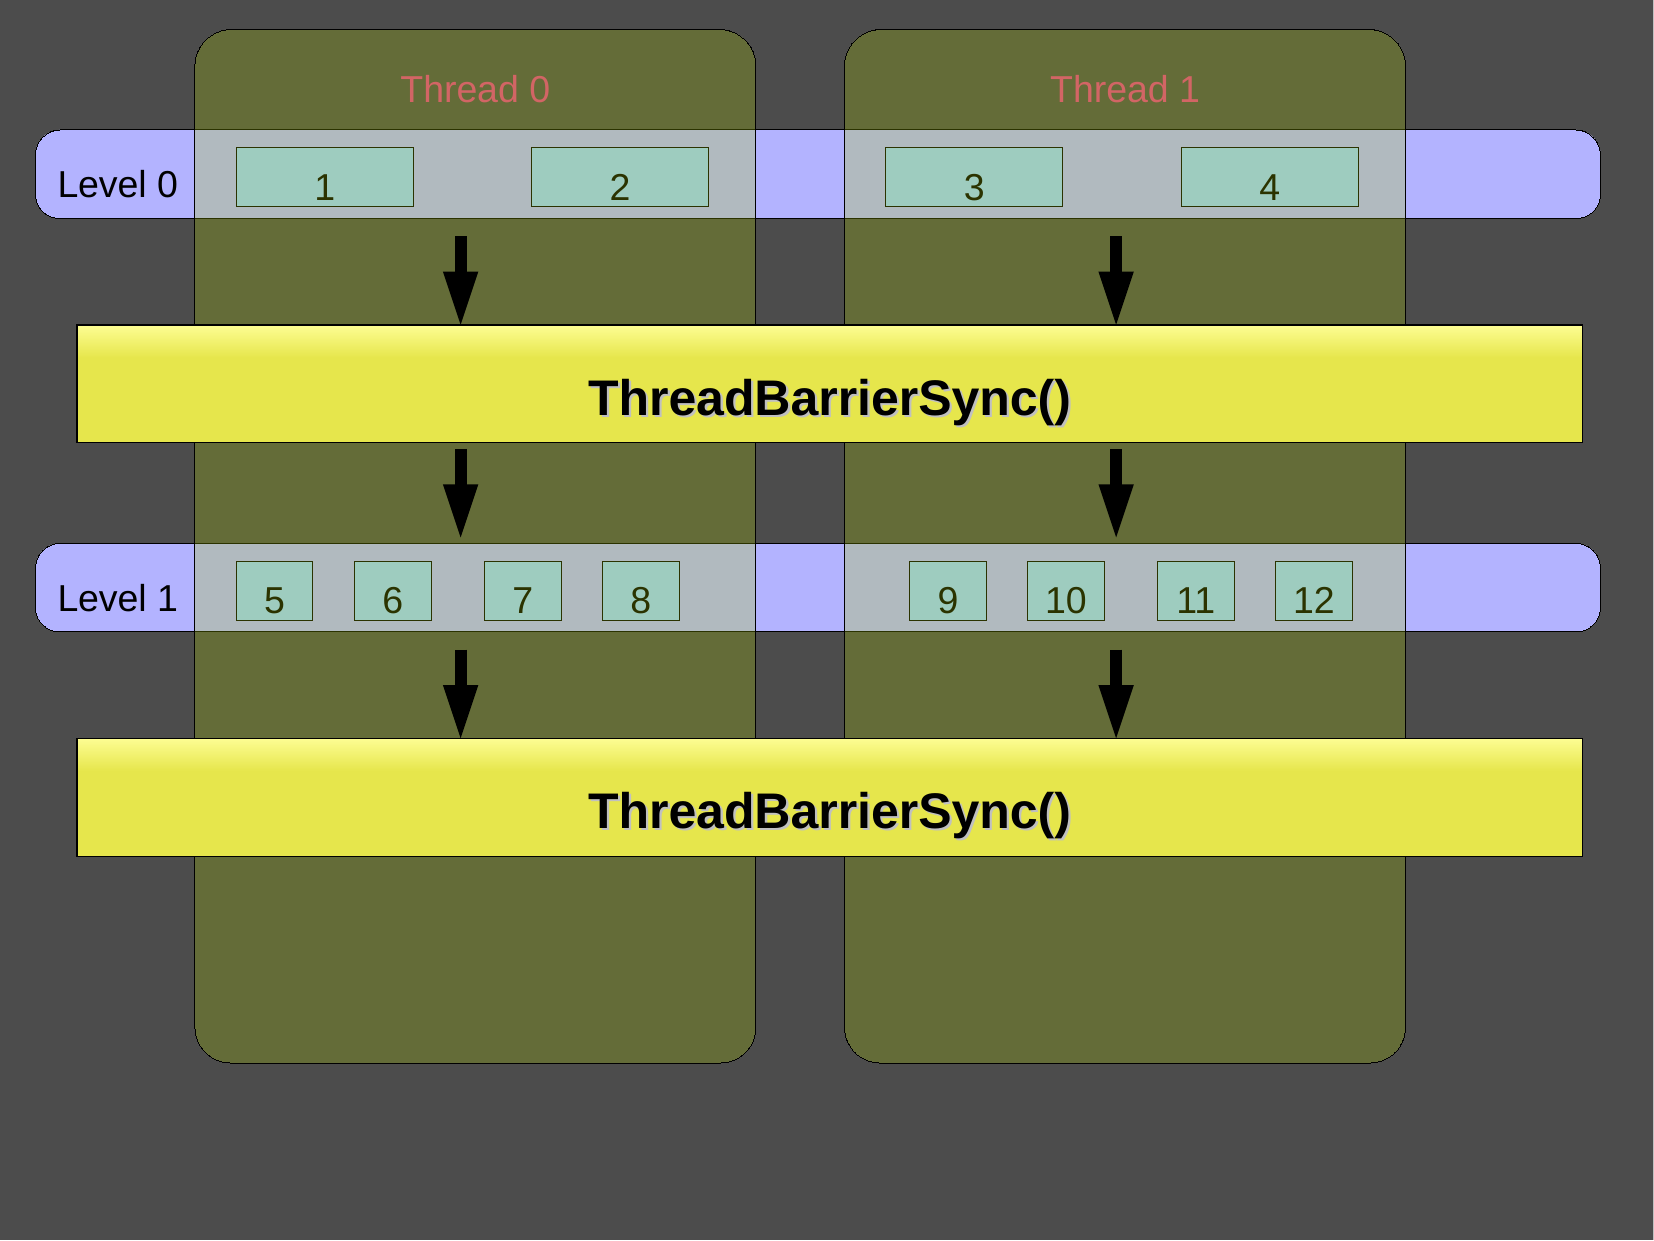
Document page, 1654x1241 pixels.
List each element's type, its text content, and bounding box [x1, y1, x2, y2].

text_box ThreadBarrierSync() [76, 324, 1583, 443]
text_box Level 1 [35, 543, 194, 632]
text_box Level 1 [1406, 543, 1601, 632]
text_box Level 1 [756, 543, 844, 632]
text_box ThreadBarrierSync() [76, 738, 1583, 857]
text_box Thread 1 [844, 443, 1406, 738]
text_box Thread 1 [844, 857, 1406, 1064]
text_box Thread 0 [194, 29, 756, 324]
text_box Level 0 [35, 129, 194, 219]
text_box Thread 1 [844, 29, 1406, 324]
text_box Thread 0 [194, 857, 756, 1064]
text_box Thread 0 [194, 443, 756, 738]
text_box Level 0 [1406, 129, 1601, 219]
text_box Level 0 [756, 129, 844, 219]
